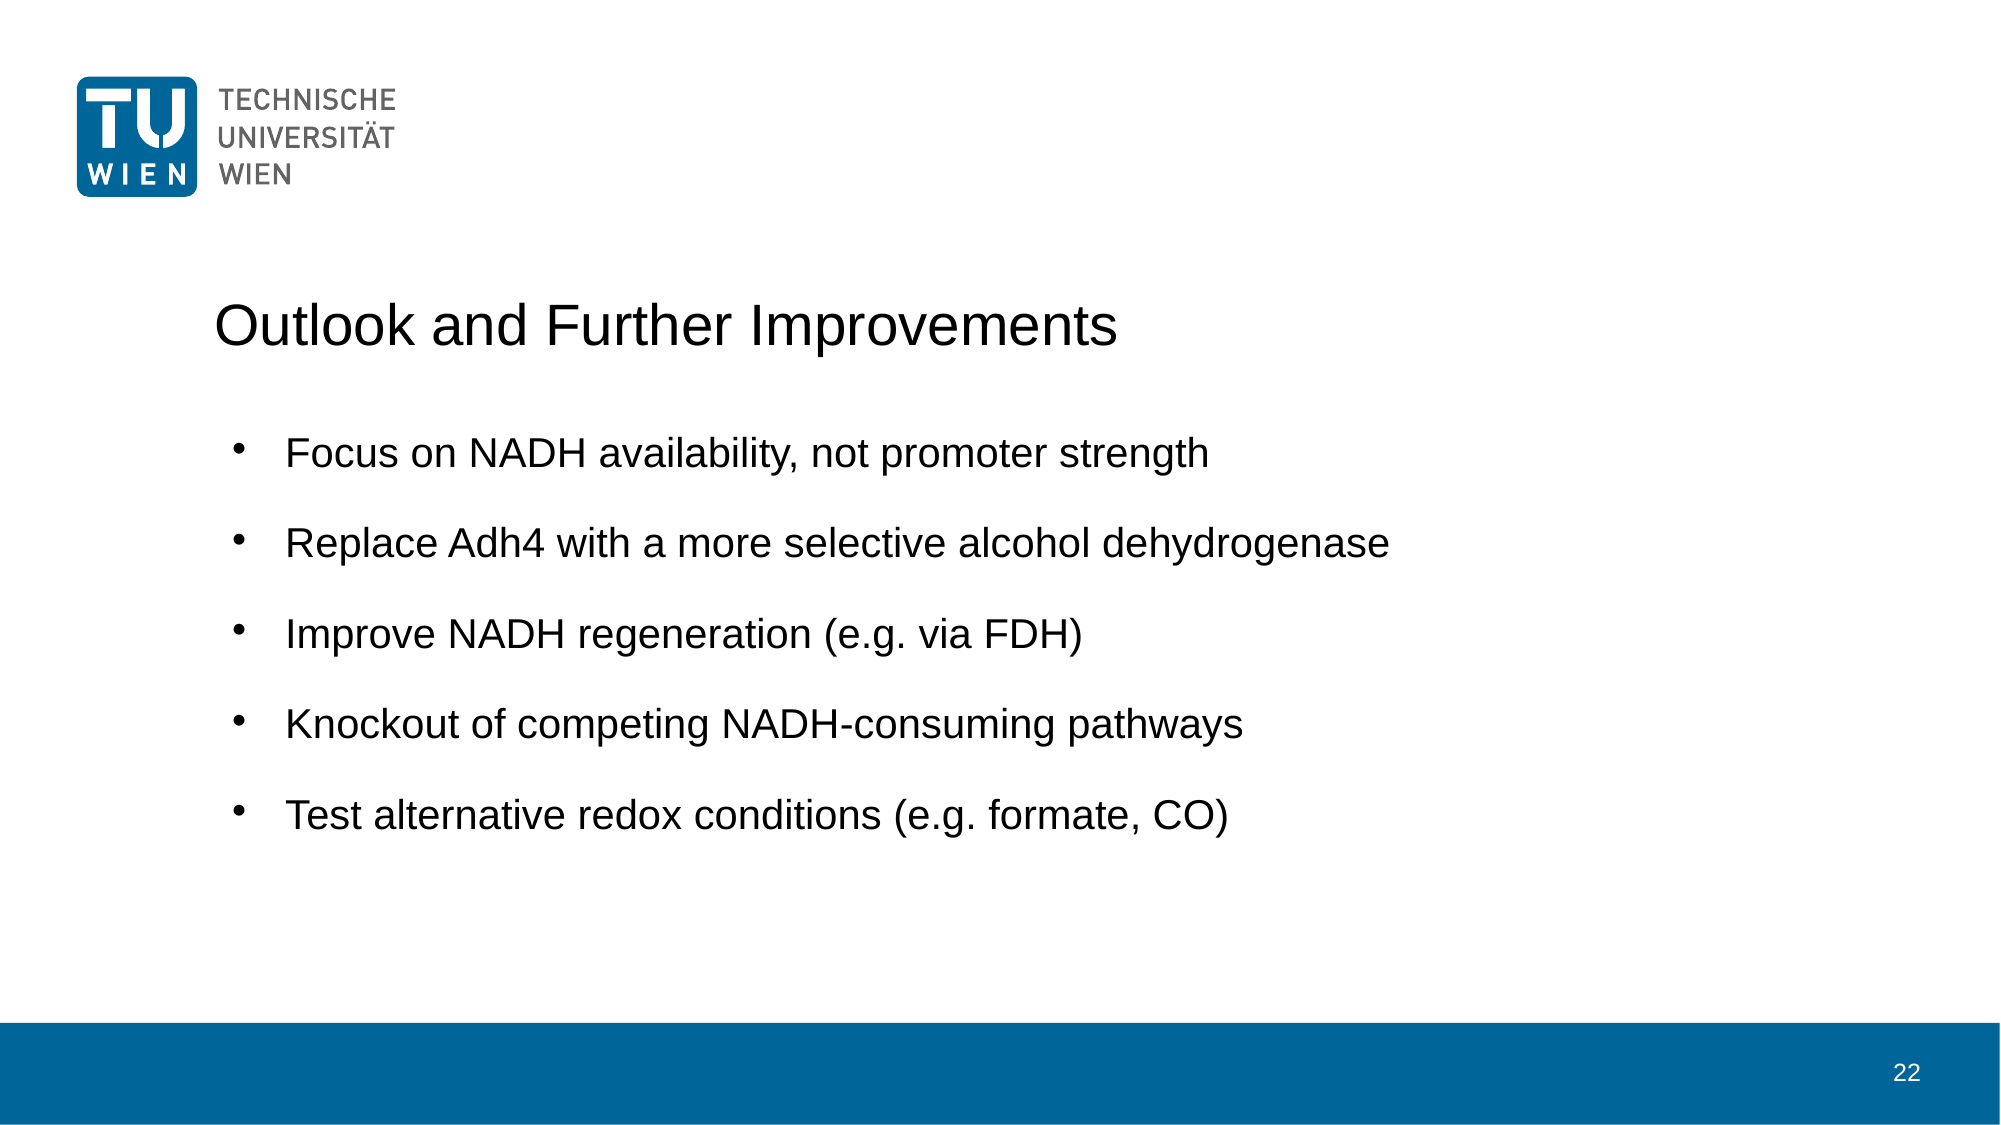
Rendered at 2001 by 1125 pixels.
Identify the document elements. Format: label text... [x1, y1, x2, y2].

list Focus on NADH availability, not promoter strength Replace Adh4 with a more selective alcohol dehydrogenase Improve NADH regeneration (e.g. via FDH) Knockout of competing NADH-consuming pathways Test alternative redox conditions (e.g. formate, CO) [214, 431, 1922, 941]
title Outlook and Further Improvements [214, 254, 1922, 390]
